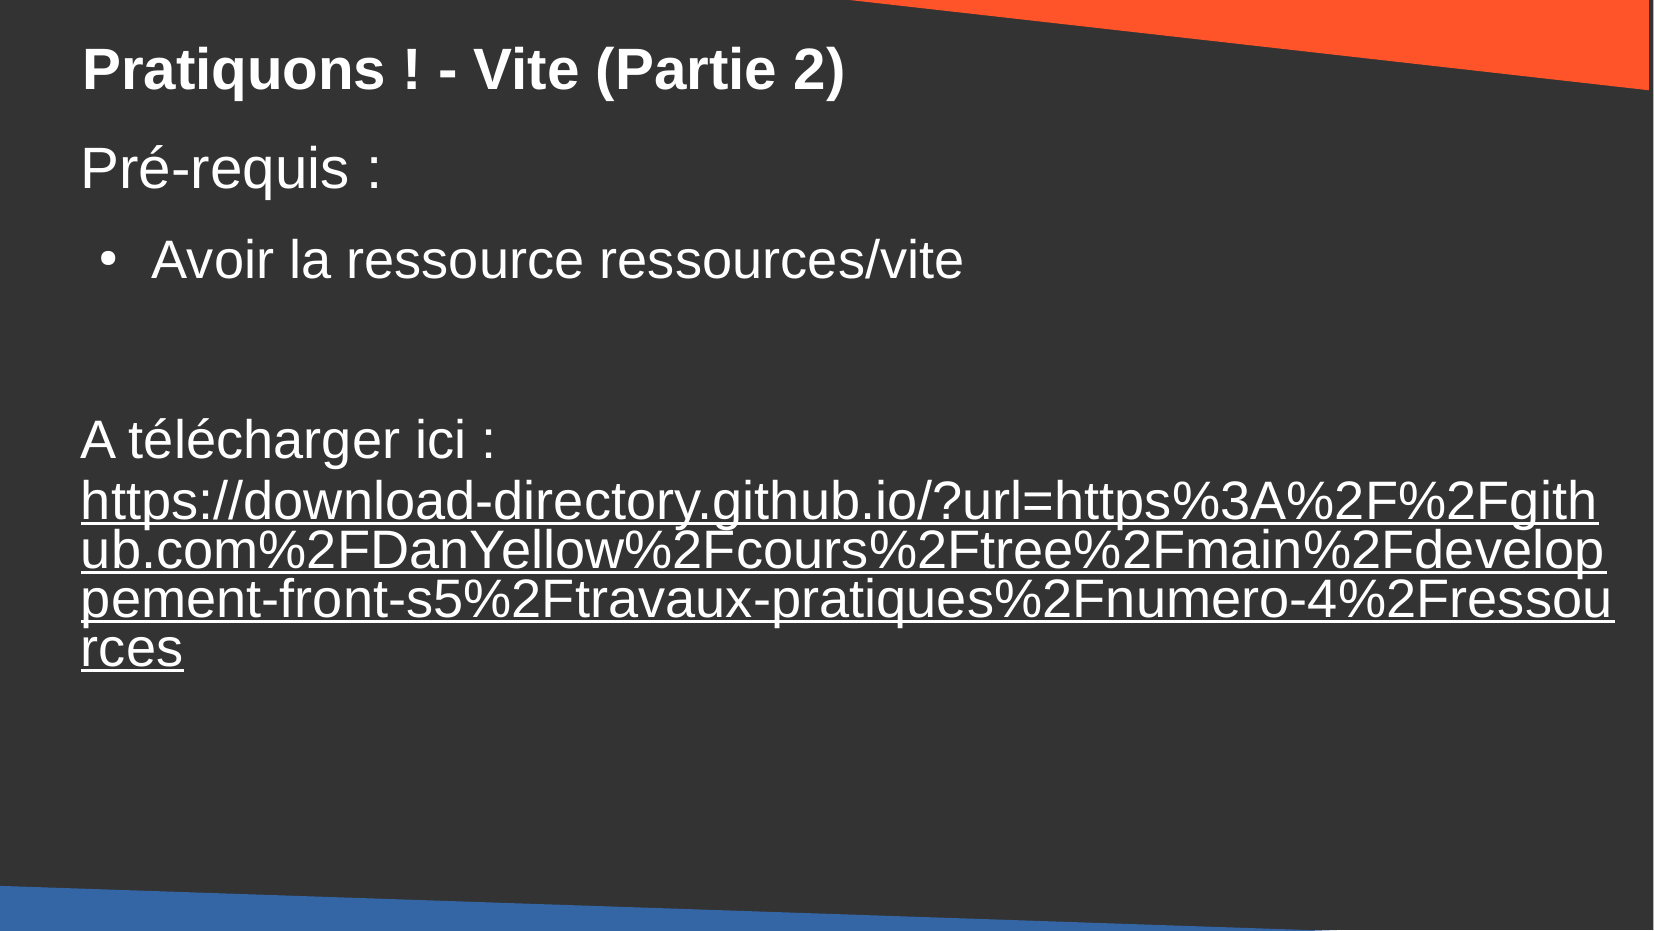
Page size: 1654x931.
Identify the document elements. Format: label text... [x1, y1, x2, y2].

text_box [0, 885, 1337, 931]
text_box [849, 0, 1649, 91]
title Pratiquons ! - Vite (Partie 2) [82, 37, 1571, 114]
list Pré-requis : Avoir la ressource ressources/vite A télécharger ici : https://download-directory.github.io/?url=https%3A%2F%2Fgithub.com%2FDanYellow%2Fcours%2Ftree%2Fmain%2Fdeveloppement-front-s5%2Ftravaux-pratiques%2Fnumero-4%2Fressources [80, 135, 1620, 721]
